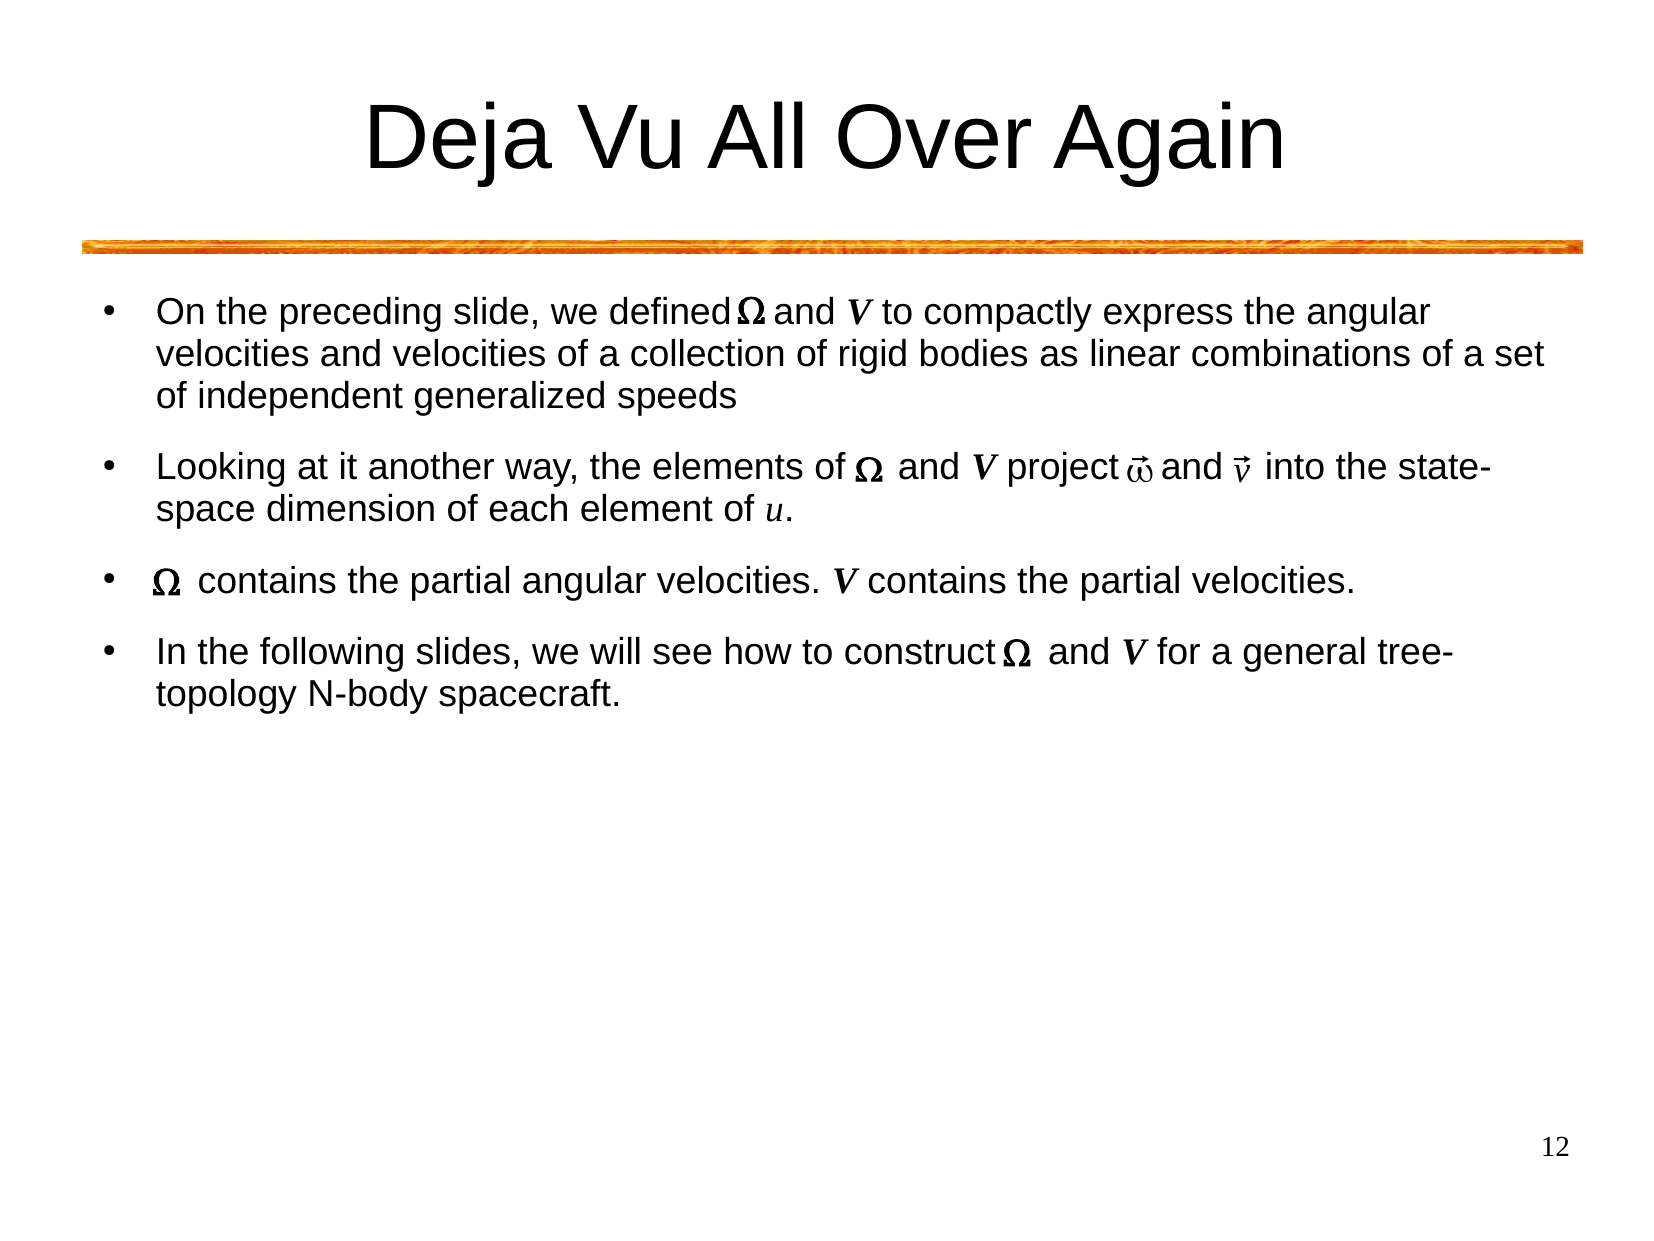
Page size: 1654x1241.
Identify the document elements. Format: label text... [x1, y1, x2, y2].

chart [145, 562, 190, 604]
title Deja Vu All Over Again [82, 49, 1571, 226]
chart [729, 290, 775, 332]
chart [1225, 449, 1257, 492]
chart [1119, 449, 1161, 492]
chart [847, 449, 893, 492]
list On the preceding slide, we defined and V to compactly express the angular velocities and velocities of a collection of rigid bodies as linear combinations of a set of independent generalized speeds Looking at it another way, the elements of and V project and into the state-space dimension of each element of u. contains the partial angular velocities. V contains the partial velocities. In the following slides, we will see how to construct and V for a general tree-topology N-body spacecraft. [84, 290, 1573, 1109]
picture [82, 240, 1583, 254]
chart [995, 632, 1040, 675]
